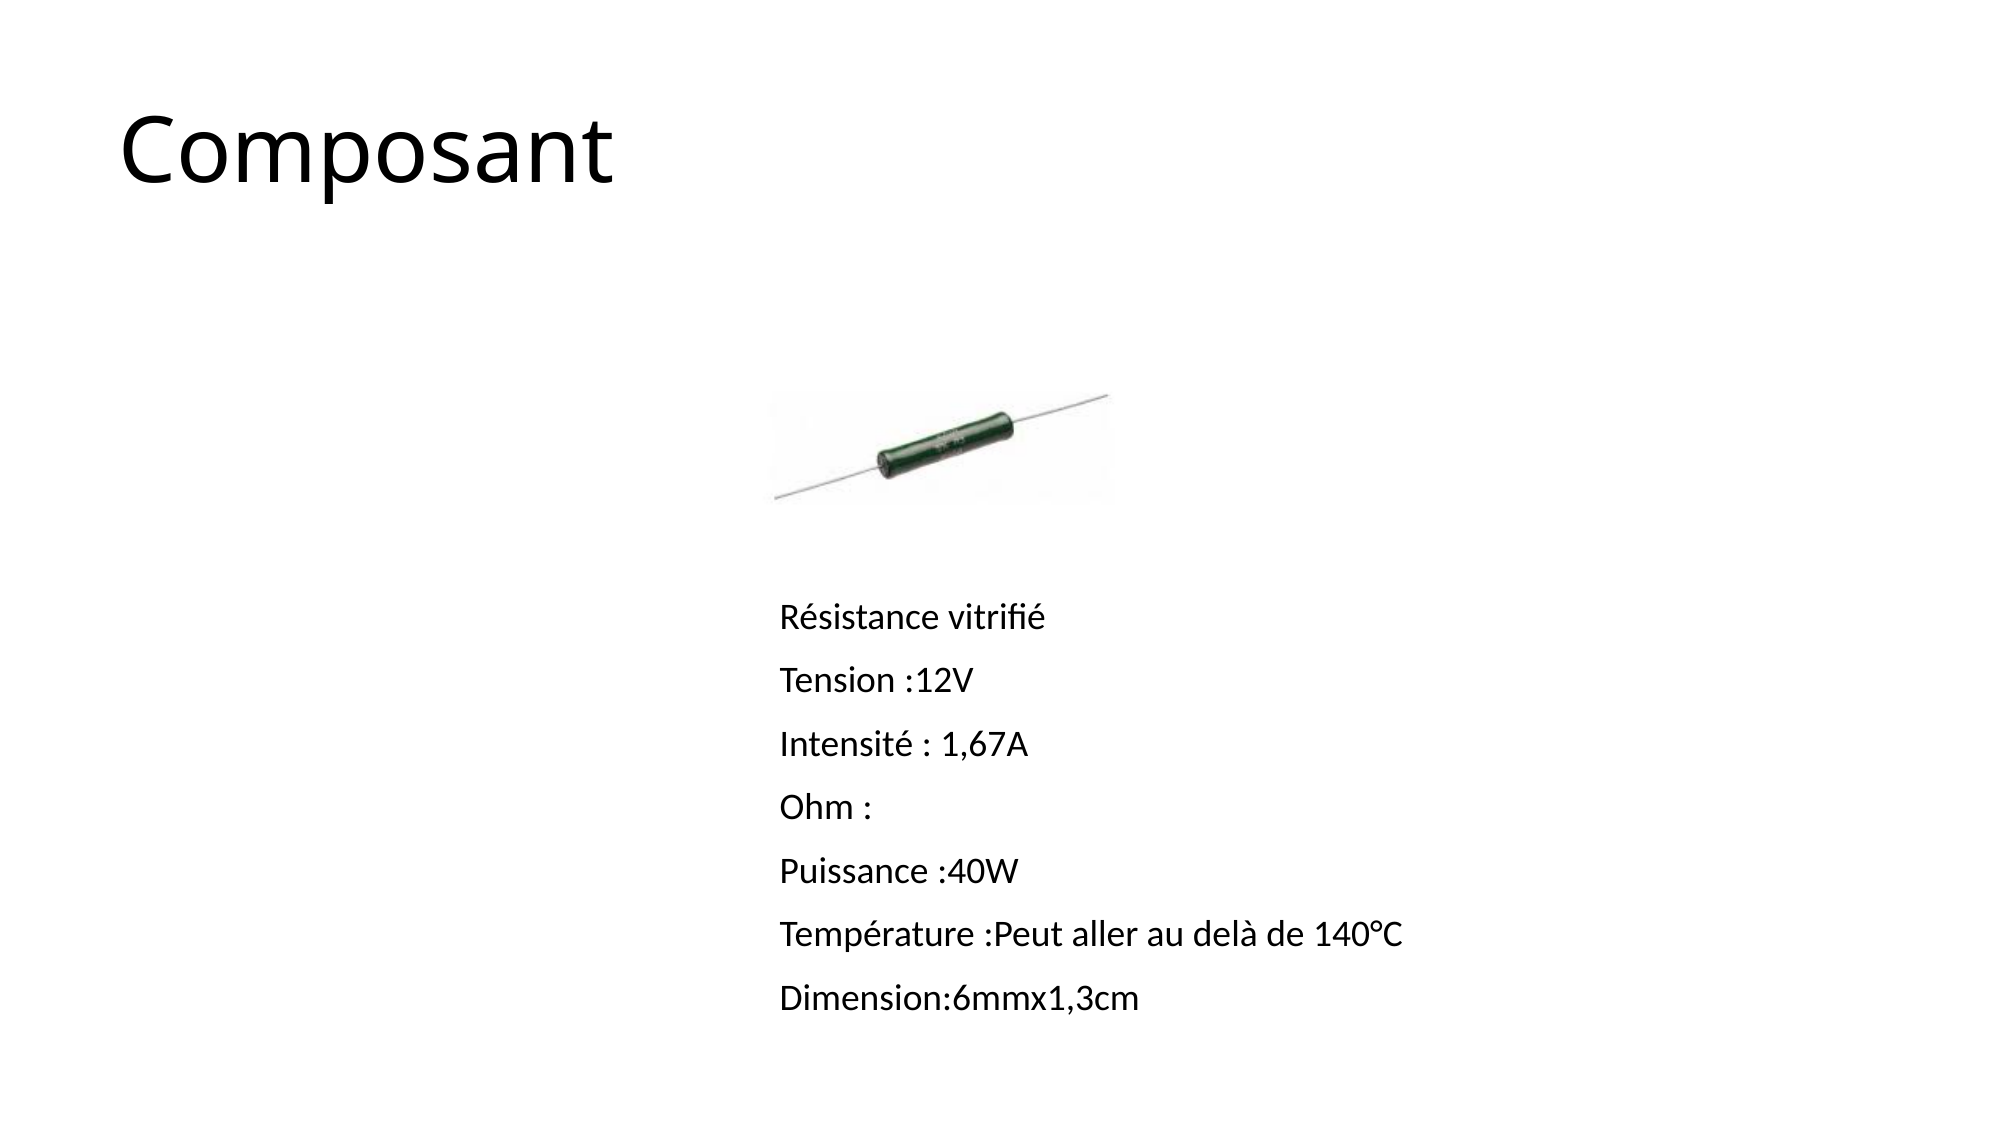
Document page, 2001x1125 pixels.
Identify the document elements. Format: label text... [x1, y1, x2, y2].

picture [726, 304, 1158, 591]
title Composant [118, 0, 1619, 345]
list Résistance vitrifié Tension :12V Intensité : 1,67A Ohm : Puissance :40W Température :Peut aller au delà de 140°C Dimension:6mmx1,3cm [779, 602, 1659, 1073]
